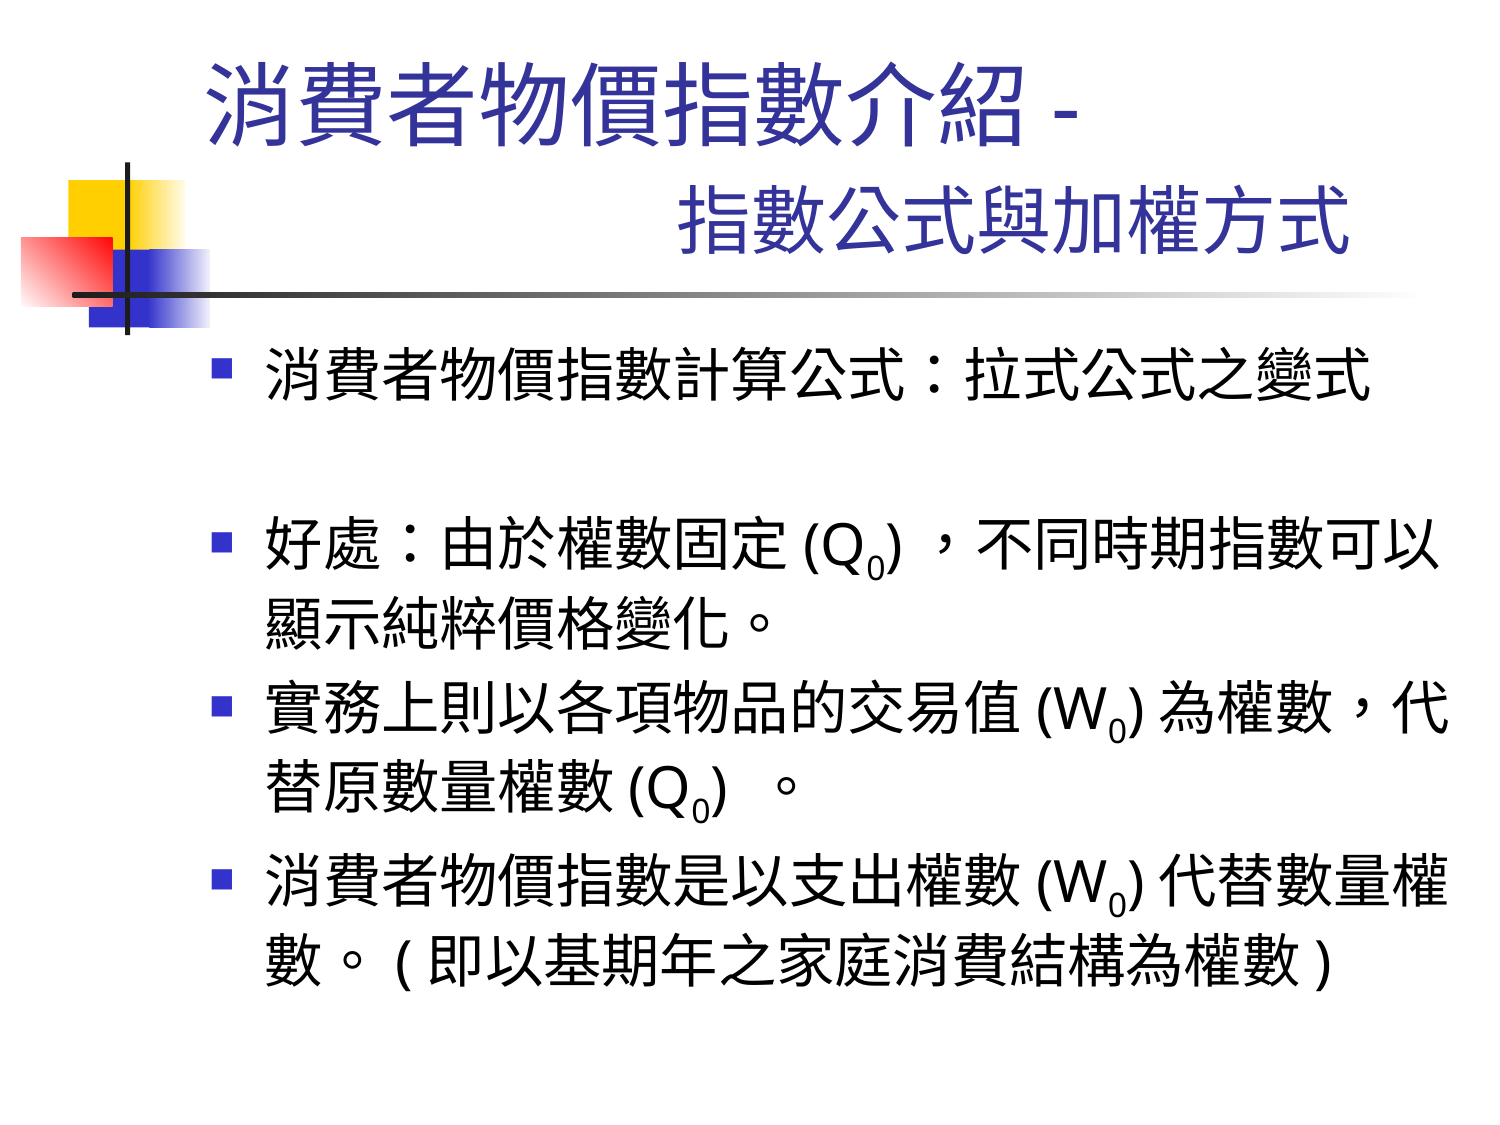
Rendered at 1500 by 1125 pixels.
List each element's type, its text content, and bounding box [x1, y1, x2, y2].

list 消費者物價指數計算公式：拉式公式之變式 好處：由於權數固定(Q0)，不同時期指數可以顯示純粹價格變化。 實務上則以各項物品的交易值(W0)為權數，代替原數量權數(Q0) 。 消費者物價指數是以支出權數(W0)代替數量權數。(即以基期年之家庭消費結構為權數) [193, 331, 1469, 1007]
title 消費者物價指數介紹- 指數公式與加權方式 [188, 35, 1468, 276]
